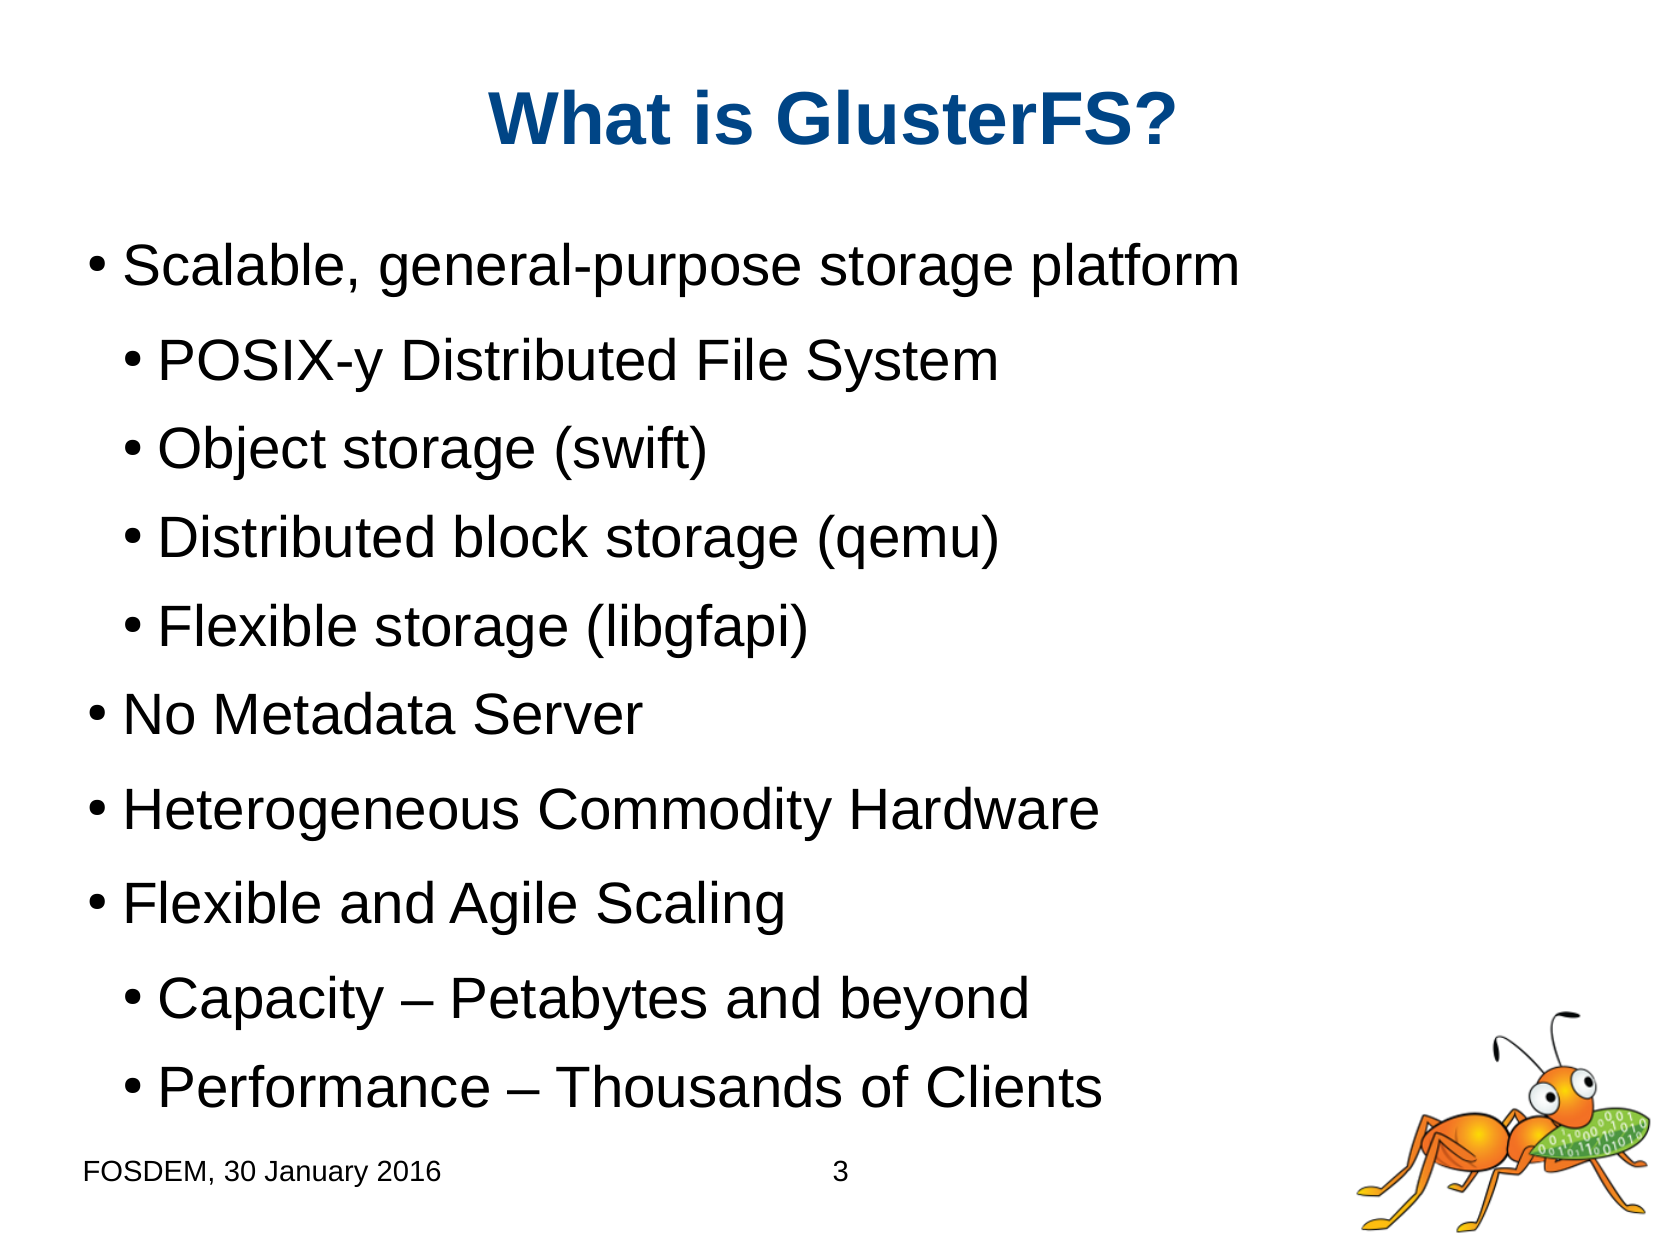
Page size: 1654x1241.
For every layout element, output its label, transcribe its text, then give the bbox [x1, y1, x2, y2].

list Scalable, general-purpose storage platform POSIX-y Distributed File System Object storage (swift) Distributed block storage (qemu) Flexible storage (libgfapi) No Metadata Server Heterogeneous Commodity Hardware Flexible and Agile Scaling Capacity – Petabytes and beyond Performance – Thousands of Clients [86, 232, 1576, 1120]
title What is GlusterFS? [90, 15, 1579, 223]
picture [1353, 1009, 1654, 1235]
